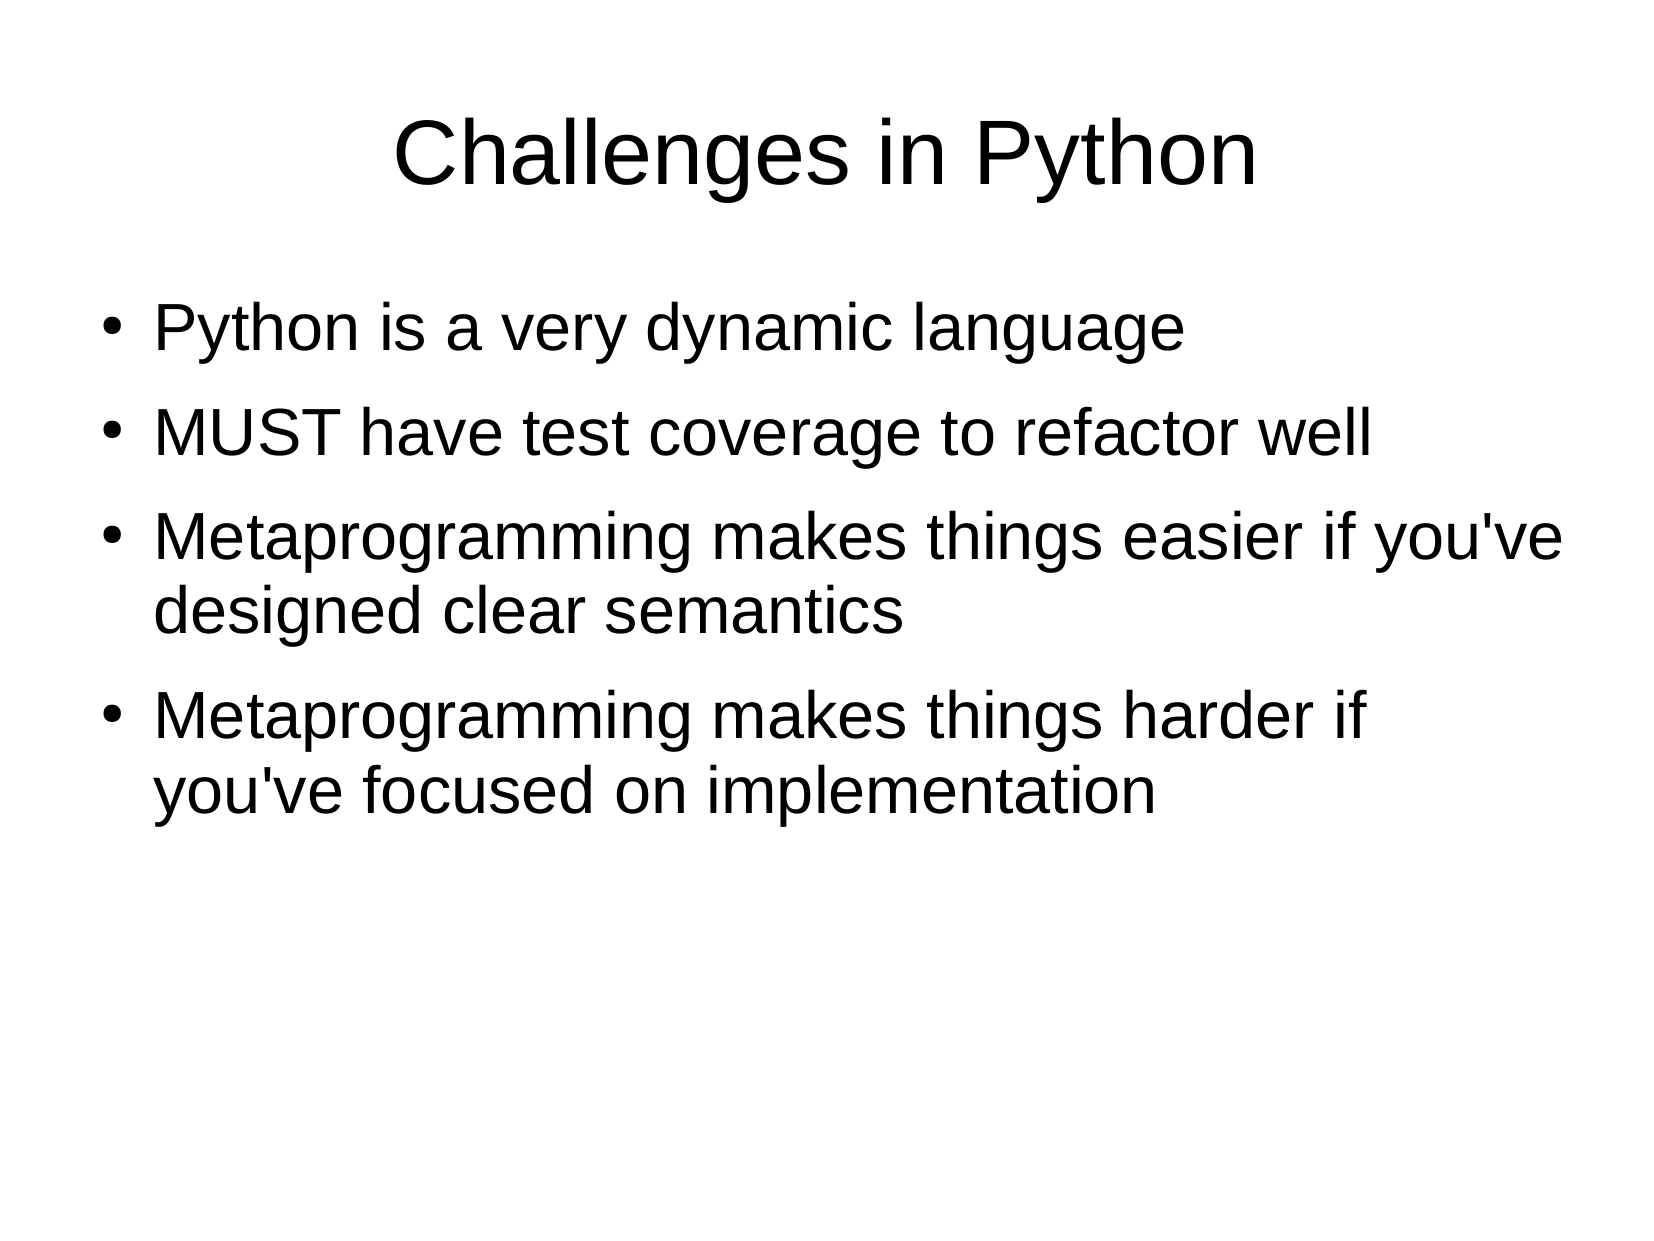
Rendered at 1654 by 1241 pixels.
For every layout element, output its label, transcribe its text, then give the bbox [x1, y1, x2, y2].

title Challenges in Python [82, 49, 1571, 257]
list Python is a very dynamic language MUST have test coverage to refactor well Metaprogramming makes things easier if you've designed clear semantics Metaprogramming makes things harder if you've focused on implementation [82, 290, 1571, 1109]
